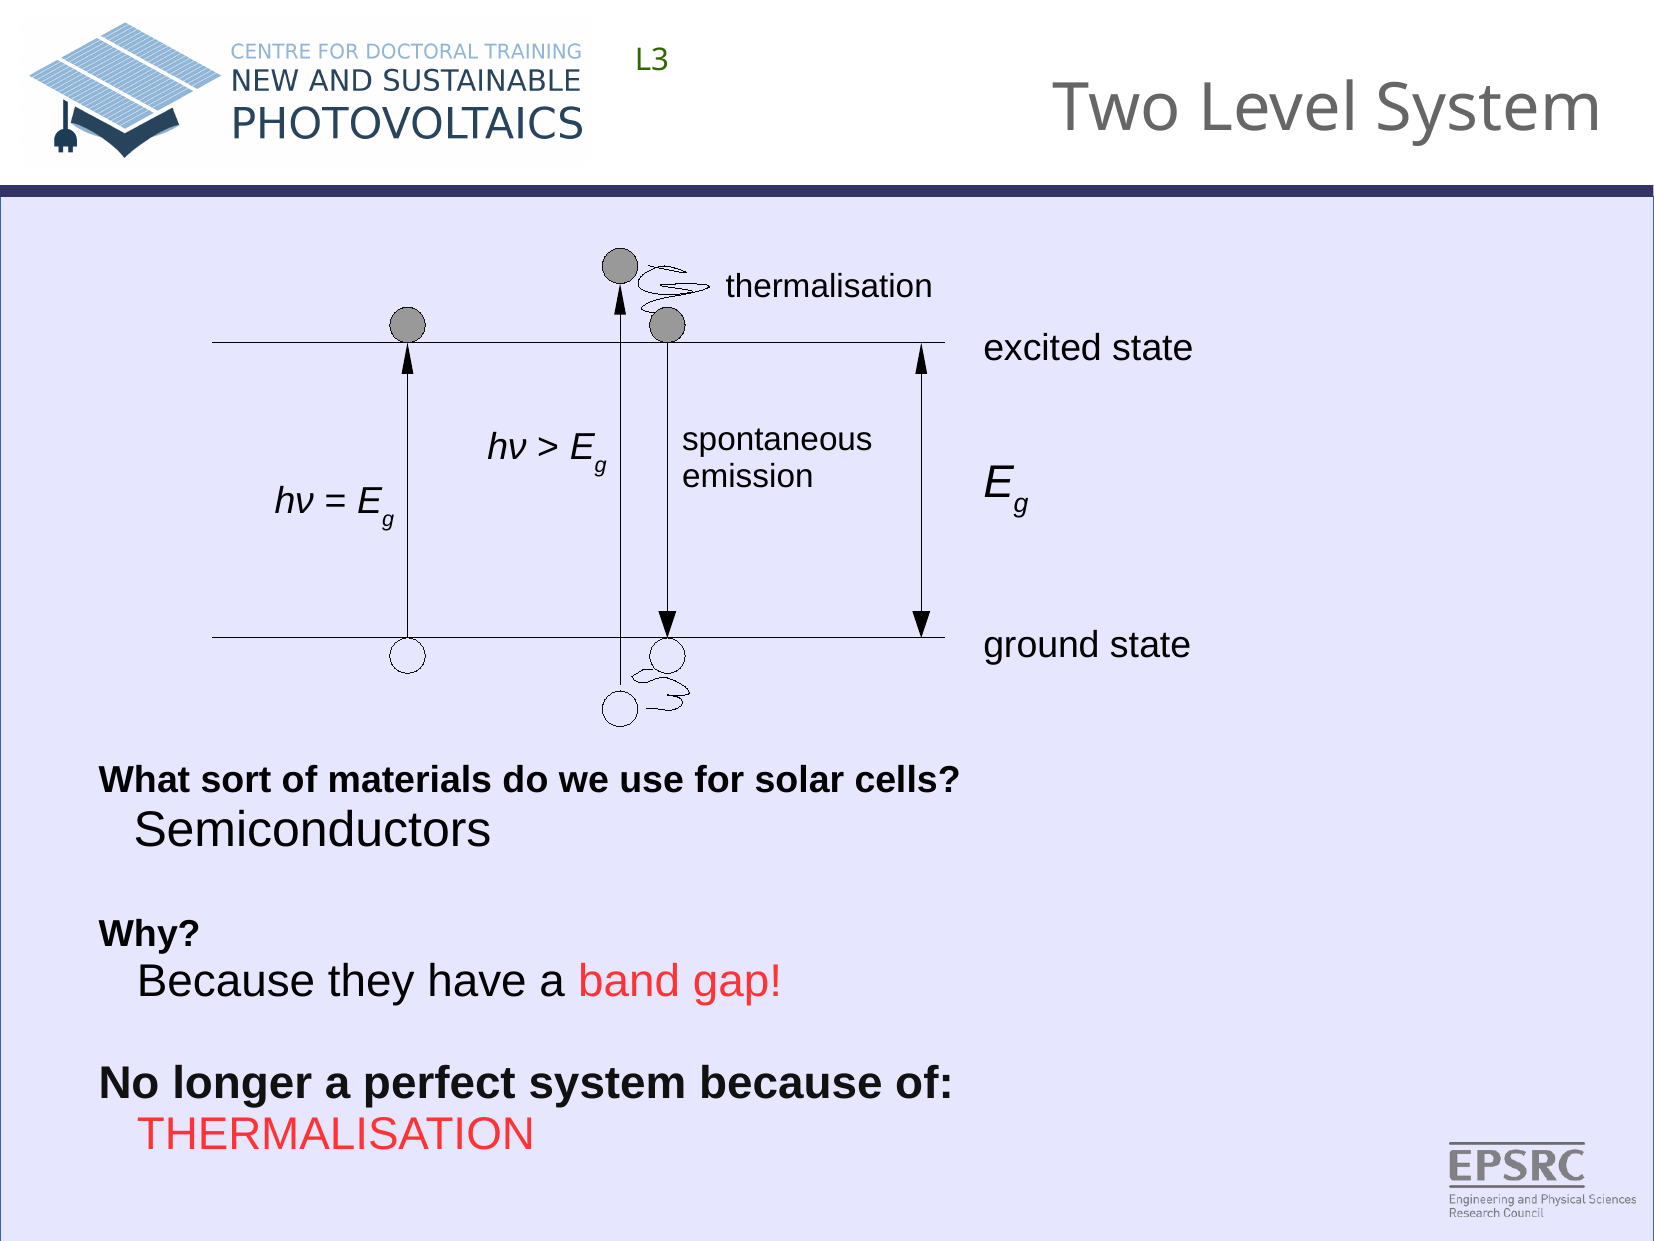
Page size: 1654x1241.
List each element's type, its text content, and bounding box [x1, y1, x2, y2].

text_box spontaneous emission [667, 413, 951, 562]
text_box L3 [620, 29, 880, 80]
text_box thermalisation [710, 259, 949, 313]
text_box Two Level System [767, 52, 1619, 142]
text_box Eg [968, 448, 1044, 562]
text_box What sort of materials do we use for solar cells? Semiconductors Why? Because they have a band gap! No longer a perfect system because of: THERMALISATION [83, 751, 987, 1168]
text_box hν = Eg [259, 472, 544, 539]
text_box excited state [968, 318, 1209, 376]
picture [19, 17, 591, 166]
text_box hν > Eg [472, 418, 667, 485]
text_box ground state [968, 616, 1207, 674]
picture [1449, 1142, 1636, 1217]
text_box [0, 197, 1654, 1241]
